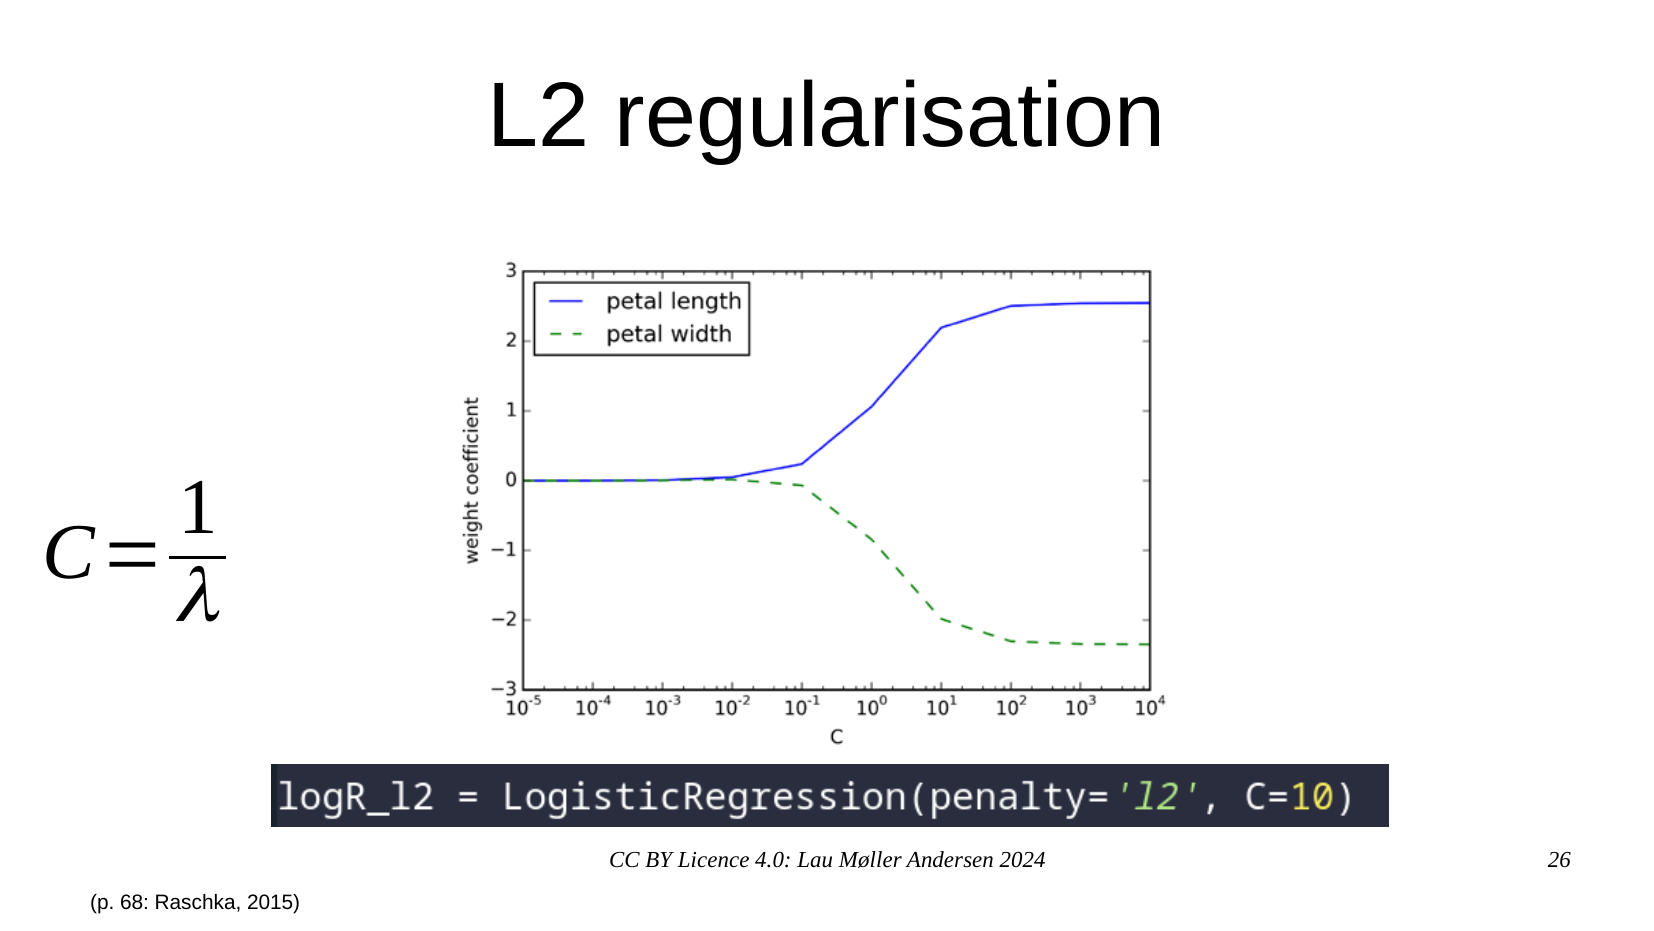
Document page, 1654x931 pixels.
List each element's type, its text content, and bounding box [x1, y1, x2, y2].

chart [36, 463, 237, 626]
picture [271, 764, 1389, 827]
title L2 regularisation [82, 37, 1571, 193]
text_box (p. 68: Raschka, 2015) [75, 883, 336, 922]
picture [422, 217, 1231, 758]
